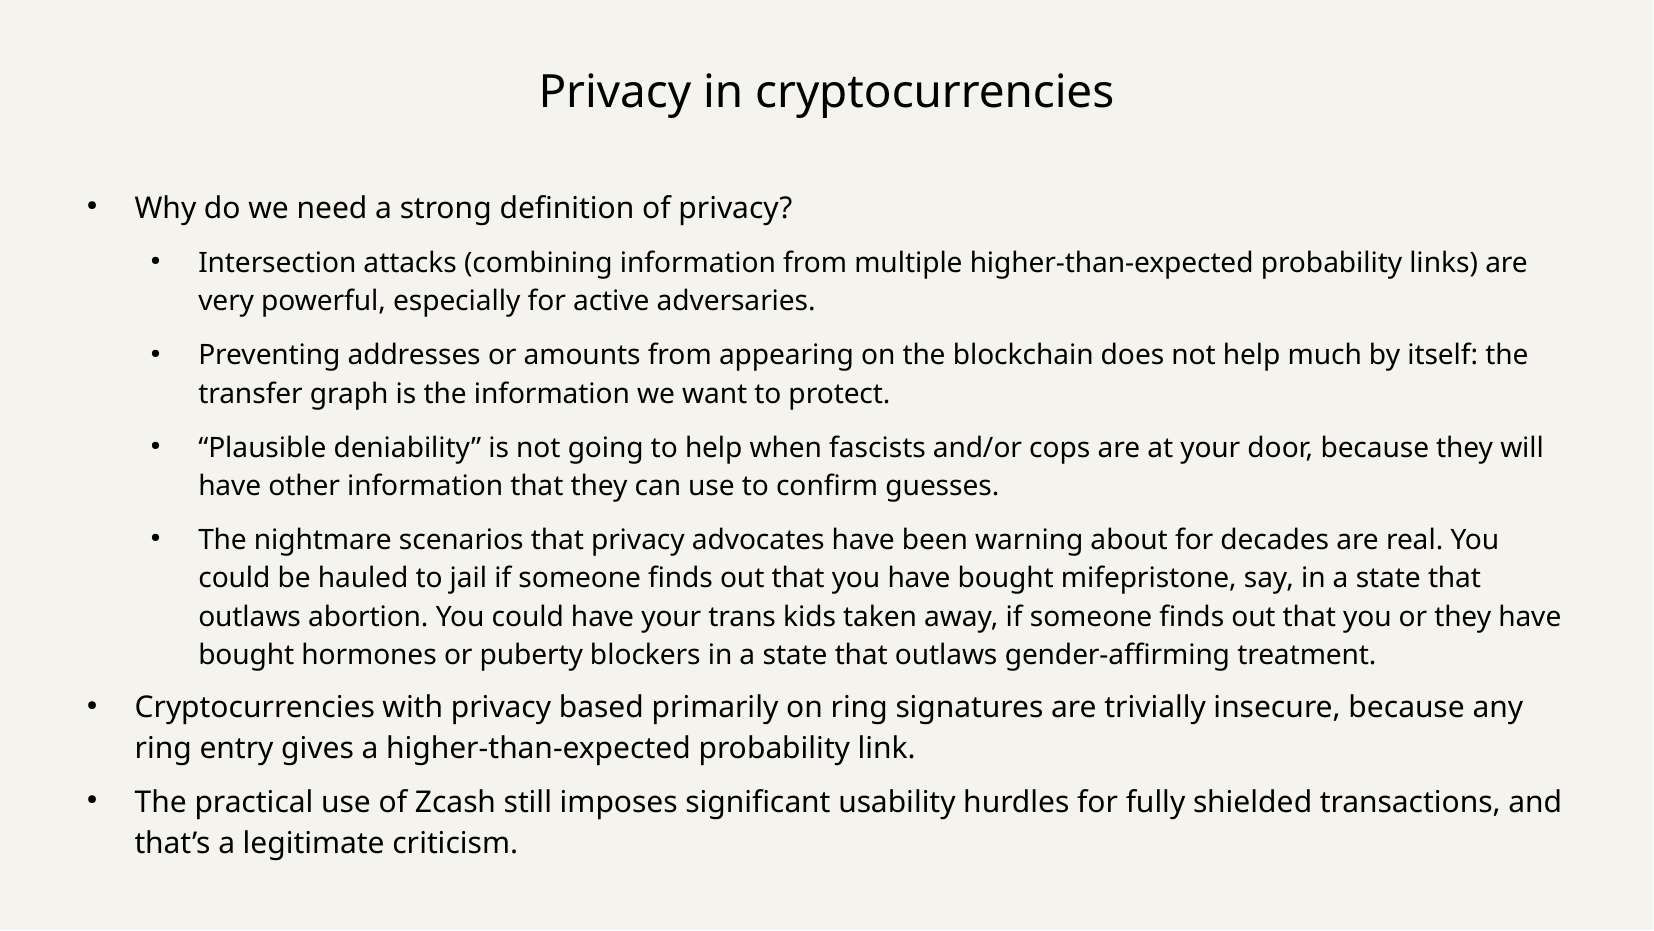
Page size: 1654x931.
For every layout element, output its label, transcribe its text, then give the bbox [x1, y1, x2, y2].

list Why do we need a strong definition of privacy? Intersection attacks (combining information from multiple higher-than-expected probability links) are very powerful, especially for active adversaries. Preventing addresses or amounts from appearing on the blockchain does not help much by itself: the transfer graph is the information we want to protect. “Plausible deniability” is not going to help when fascists and/or cops are at your door, because they will have other information that they can use to confirm guesses. The nightmare scenarios that privacy advocates have been warning about for decades are real. You could be hauled to jail if someone finds out that you have bought mifepristone, say, in a state that outlaws abortion. You could have your trans kids taken away, if someone finds out that you or they have bought hormones or puberty blockers in a state that outlaws gender-affirming treatment. Cryptocurrencies with privacy based primarily on ring signatures are trivially insecure, because any ring entry gives a higher-than-expected probability link. The practical use of Zcash still imposes significant usability hurdles for fully shielded transactions, and that’s a legitimate criticism. [70, 186, 1571, 869]
title Privacy in cryptocurrencies [82, 58, 1571, 121]
